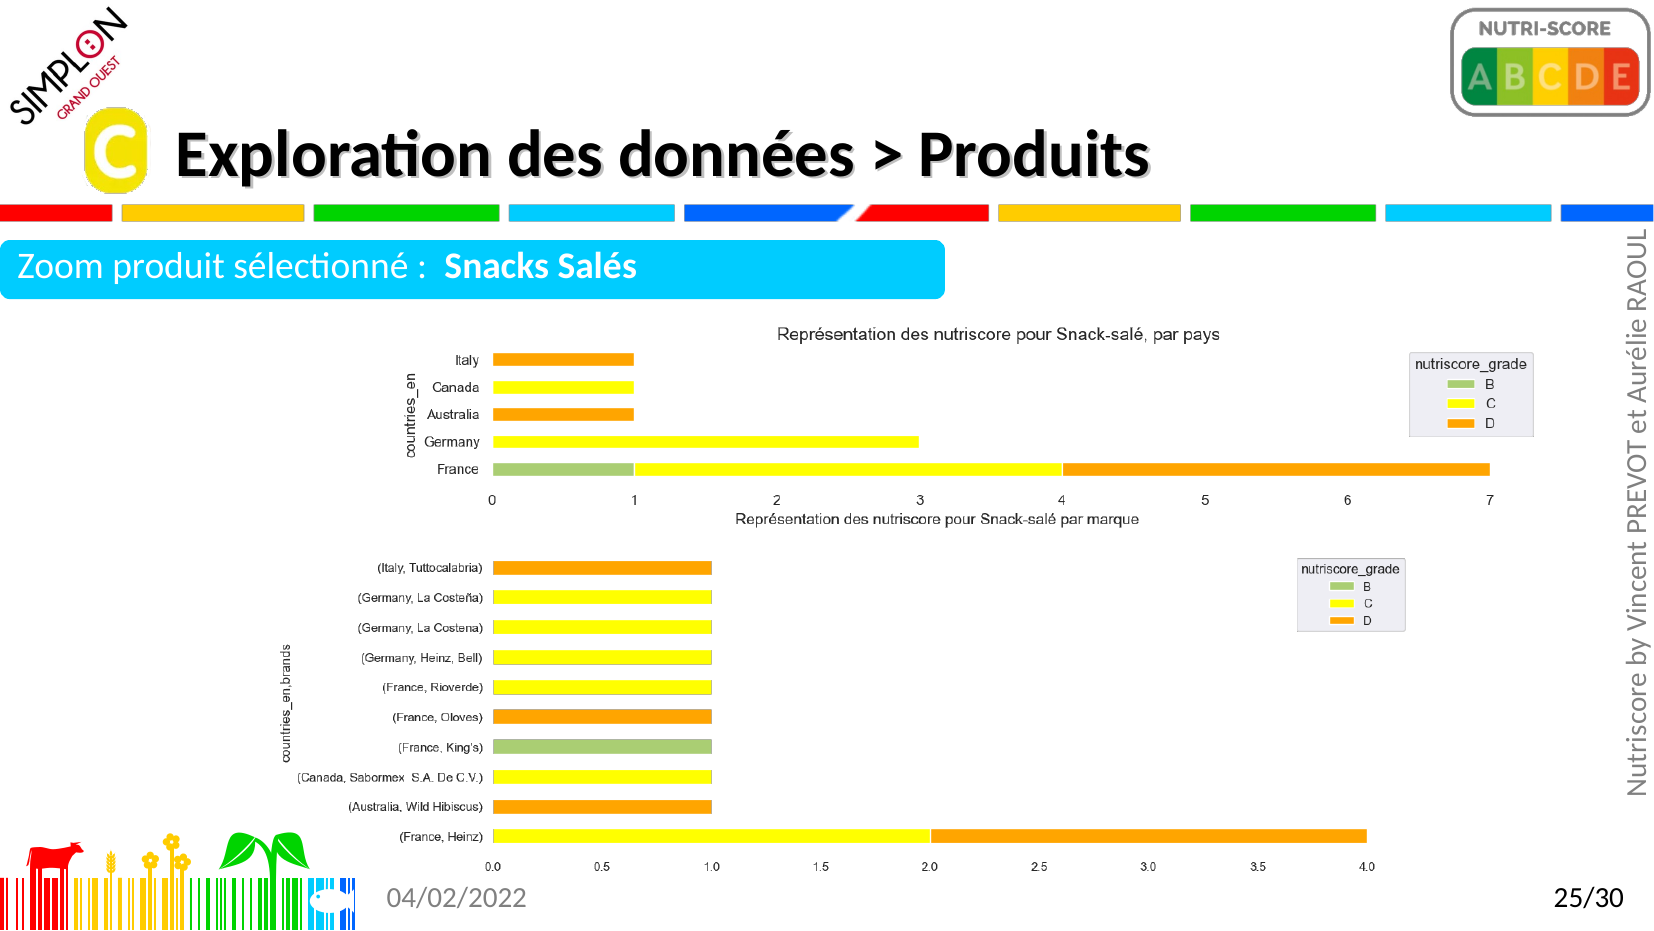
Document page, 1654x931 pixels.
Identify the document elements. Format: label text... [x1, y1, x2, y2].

picture [2, 2, 147, 147]
picture [82, 106, 151, 195]
title Exploration des données > Produits [175, 107, 1570, 212]
picture [0, 318, 1548, 930]
picture [1448, 4, 1654, 119]
text_box Zoom produit sélectionné : Snacks Salés [0, 240, 945, 300]
picture [0, 200, 1654, 225]
